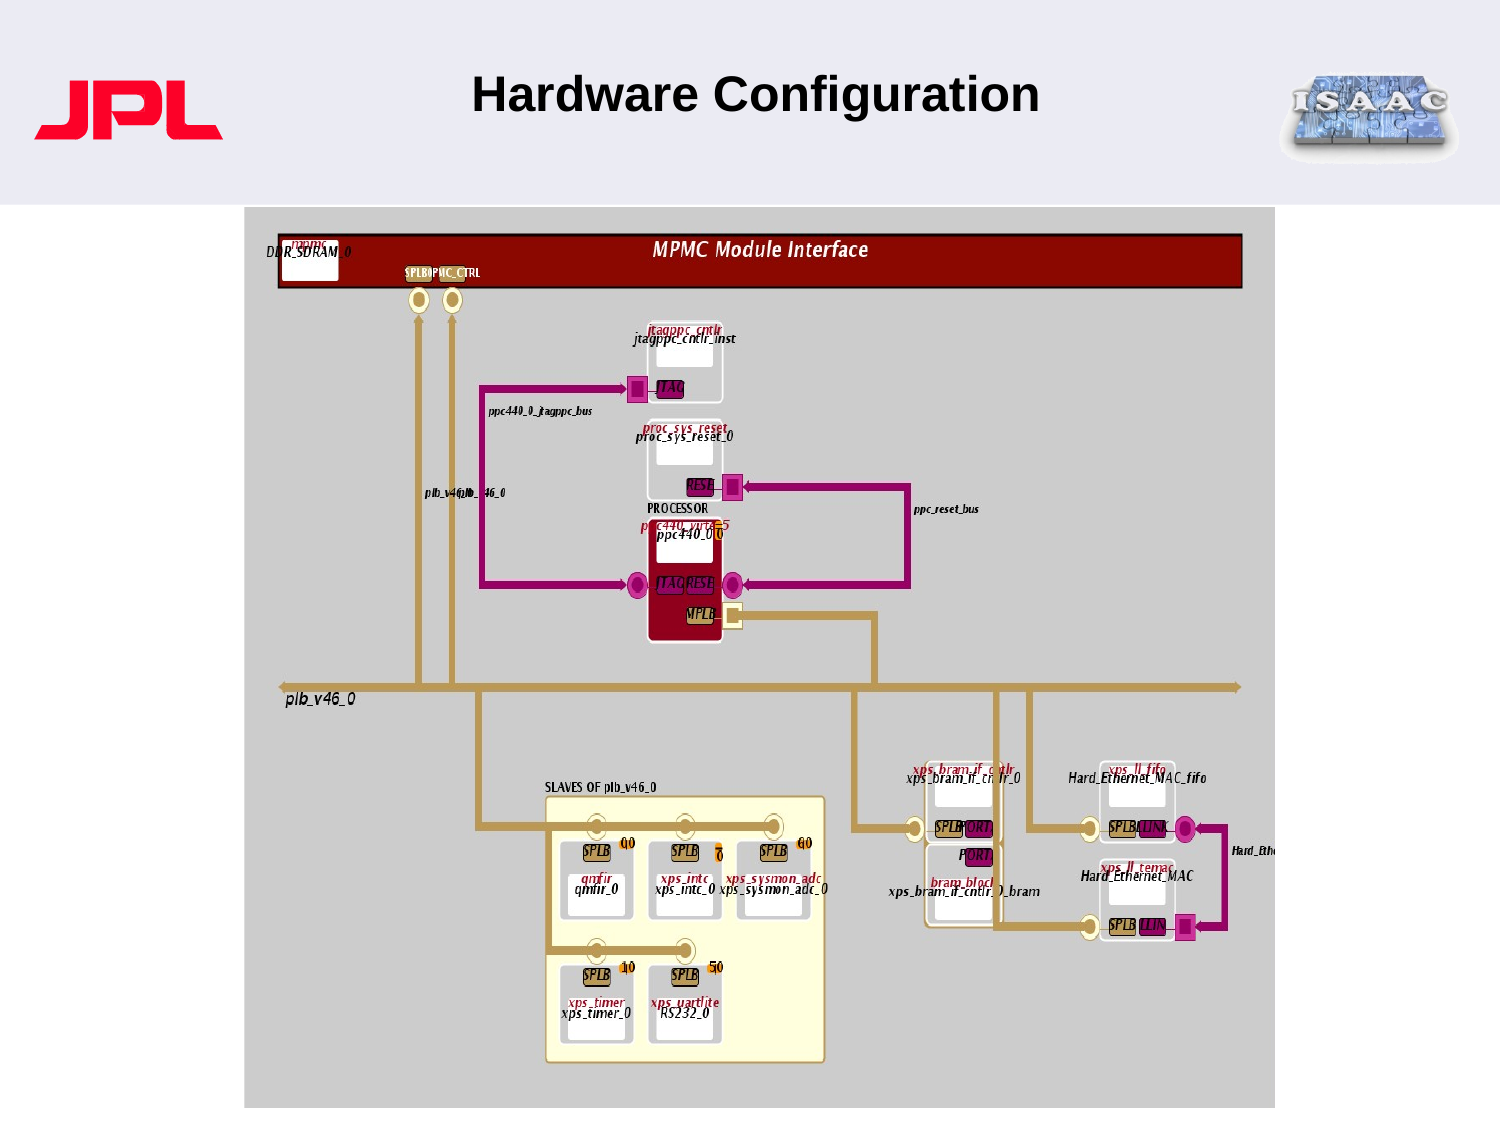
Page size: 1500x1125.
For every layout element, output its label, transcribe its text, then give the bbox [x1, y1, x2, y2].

picture [1288, 49, 1463, 168]
title Hardware Configuration [225, 0, 1288, 188]
picture [244, 207, 1276, 1108]
